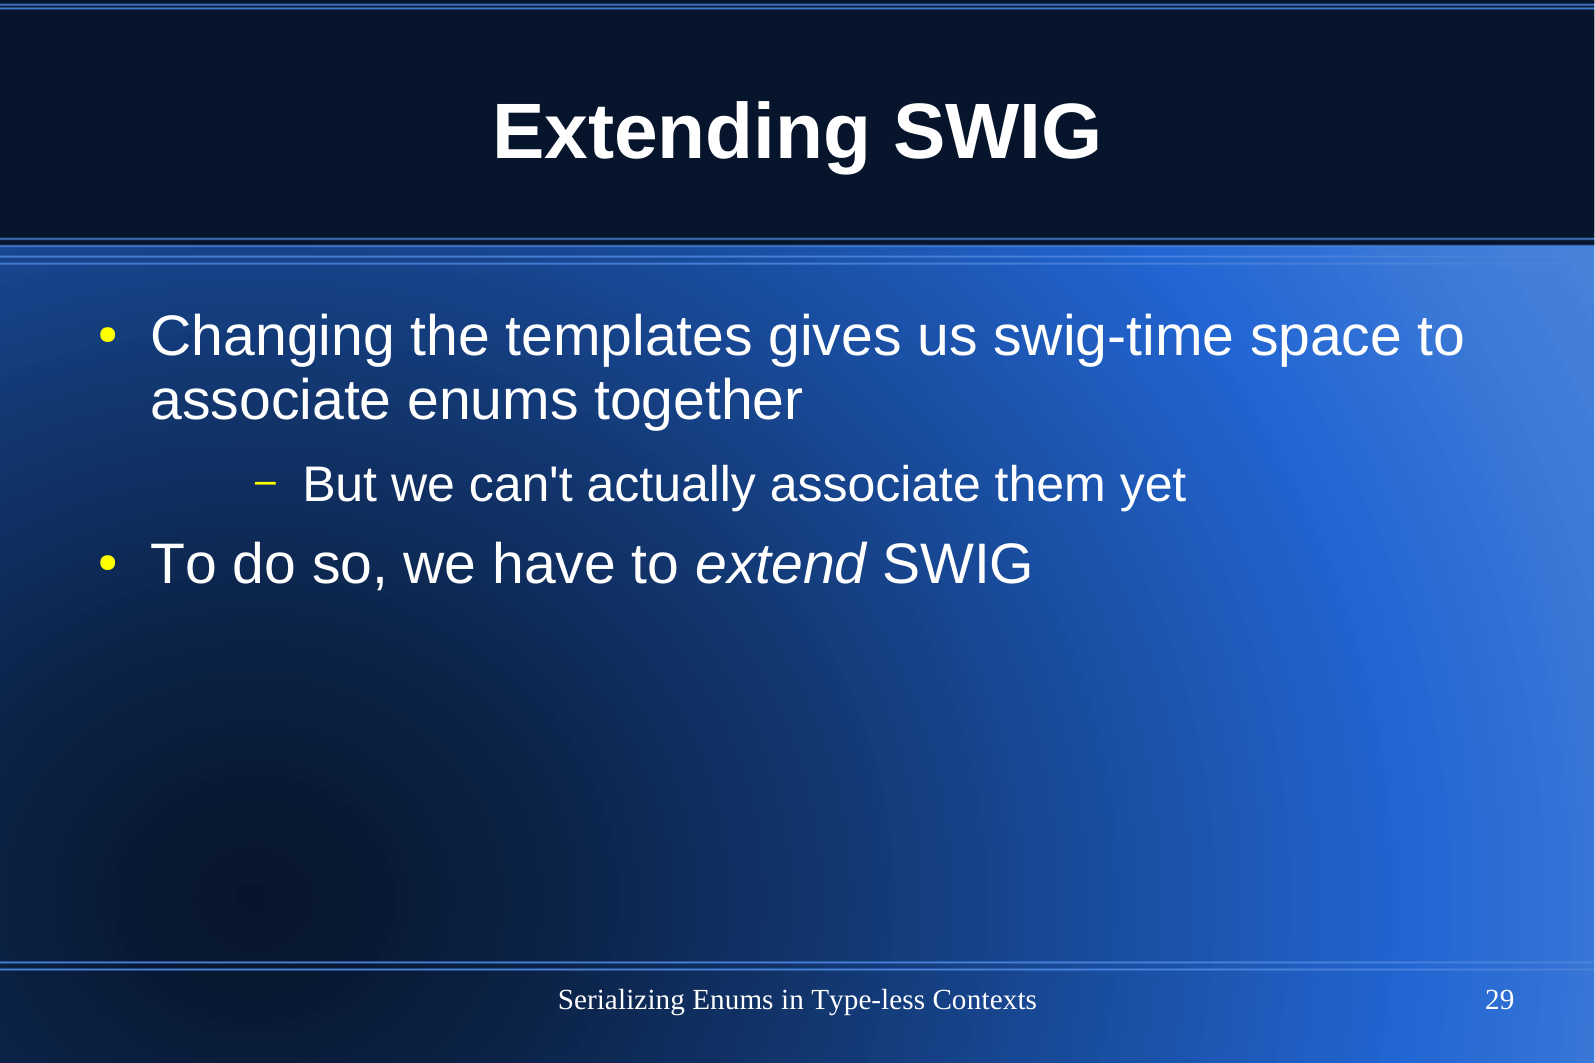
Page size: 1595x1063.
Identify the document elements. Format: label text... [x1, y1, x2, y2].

picture [0, 0, 1595, 1063]
title Extending SWIG [79, 42, 1515, 220]
list Changing the templates gives us swig-time space to associate enums together But we can't actually associate them yet To do so, we have to extend SWIG [79, 304, 1515, 921]
